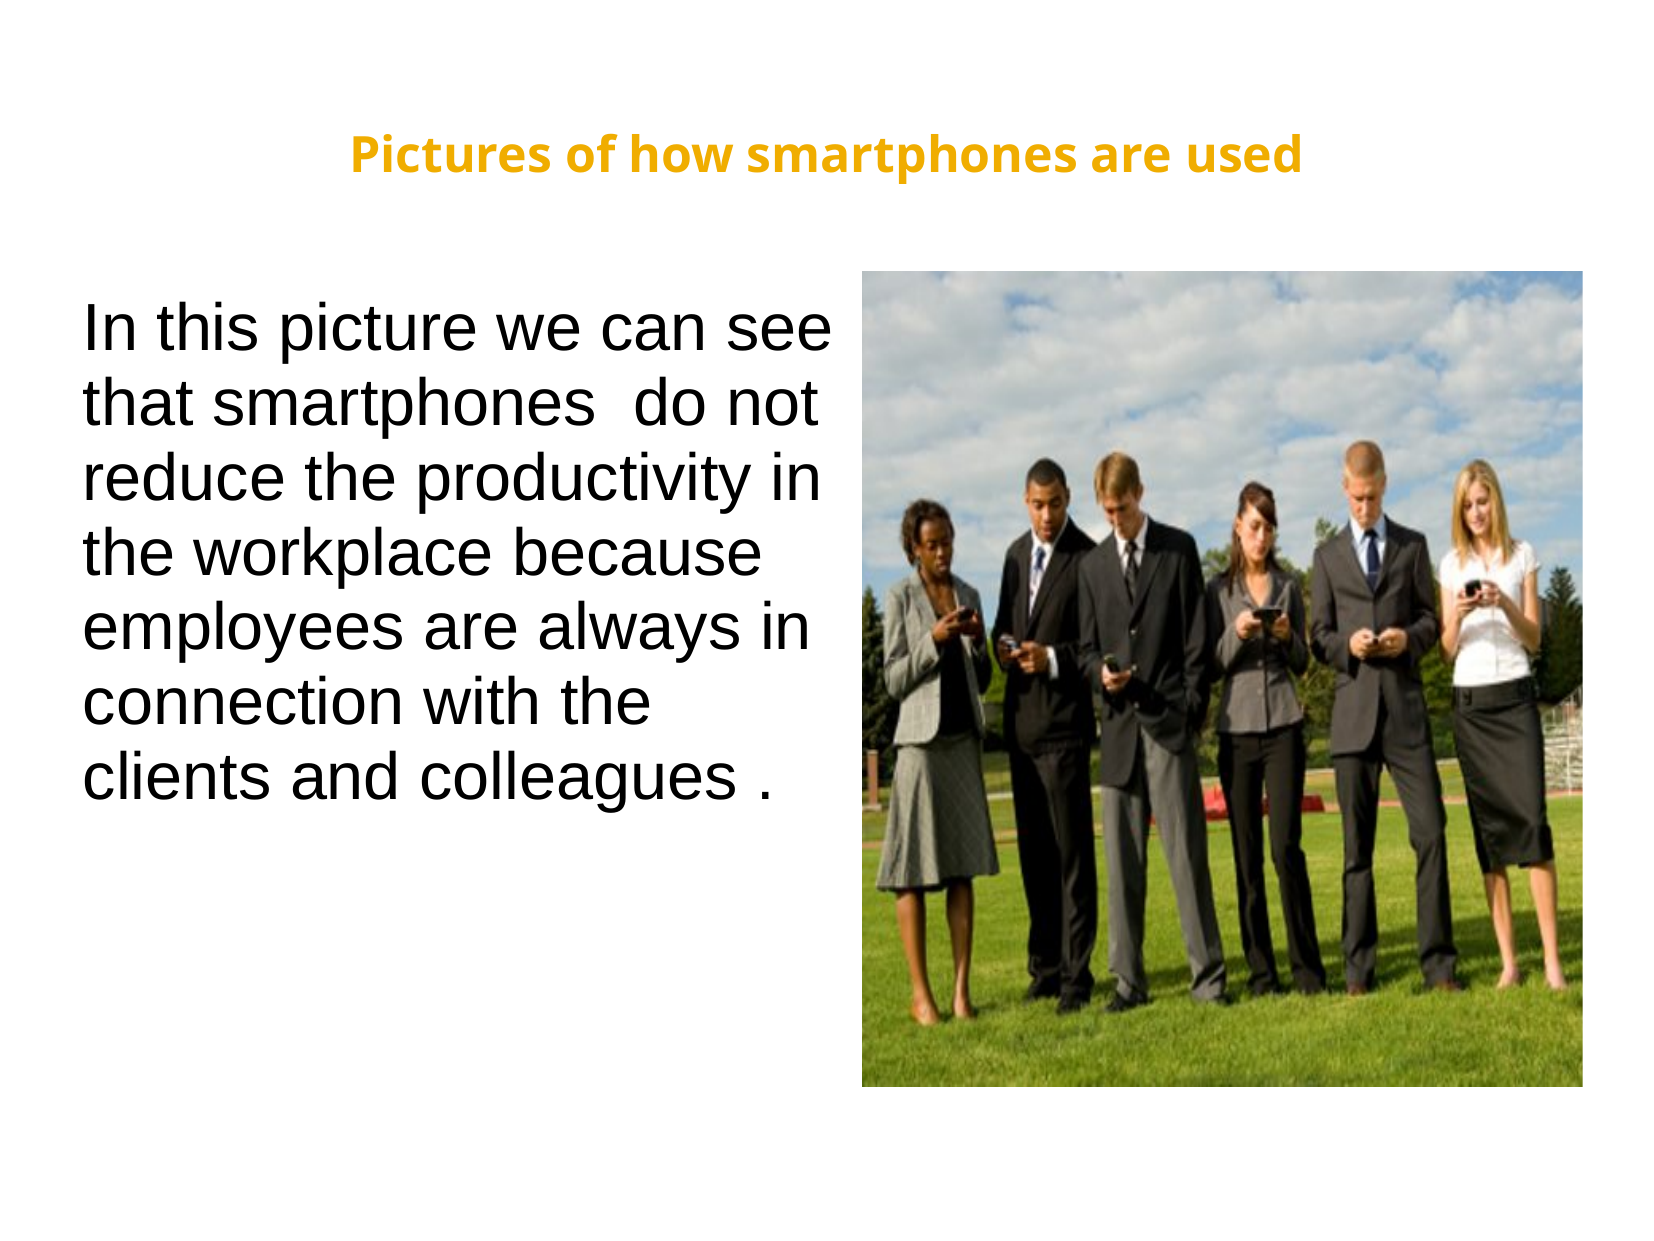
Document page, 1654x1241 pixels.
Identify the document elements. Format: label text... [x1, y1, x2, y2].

picture [862, 271, 1583, 1087]
list In this picture we can see that smartphones do not reduce the productivity in the workplace because employees are always in connection with the clients and colleagues . [82, 290, 839, 1004]
title Pictures of how smartphones are used [82, 49, 1571, 257]
